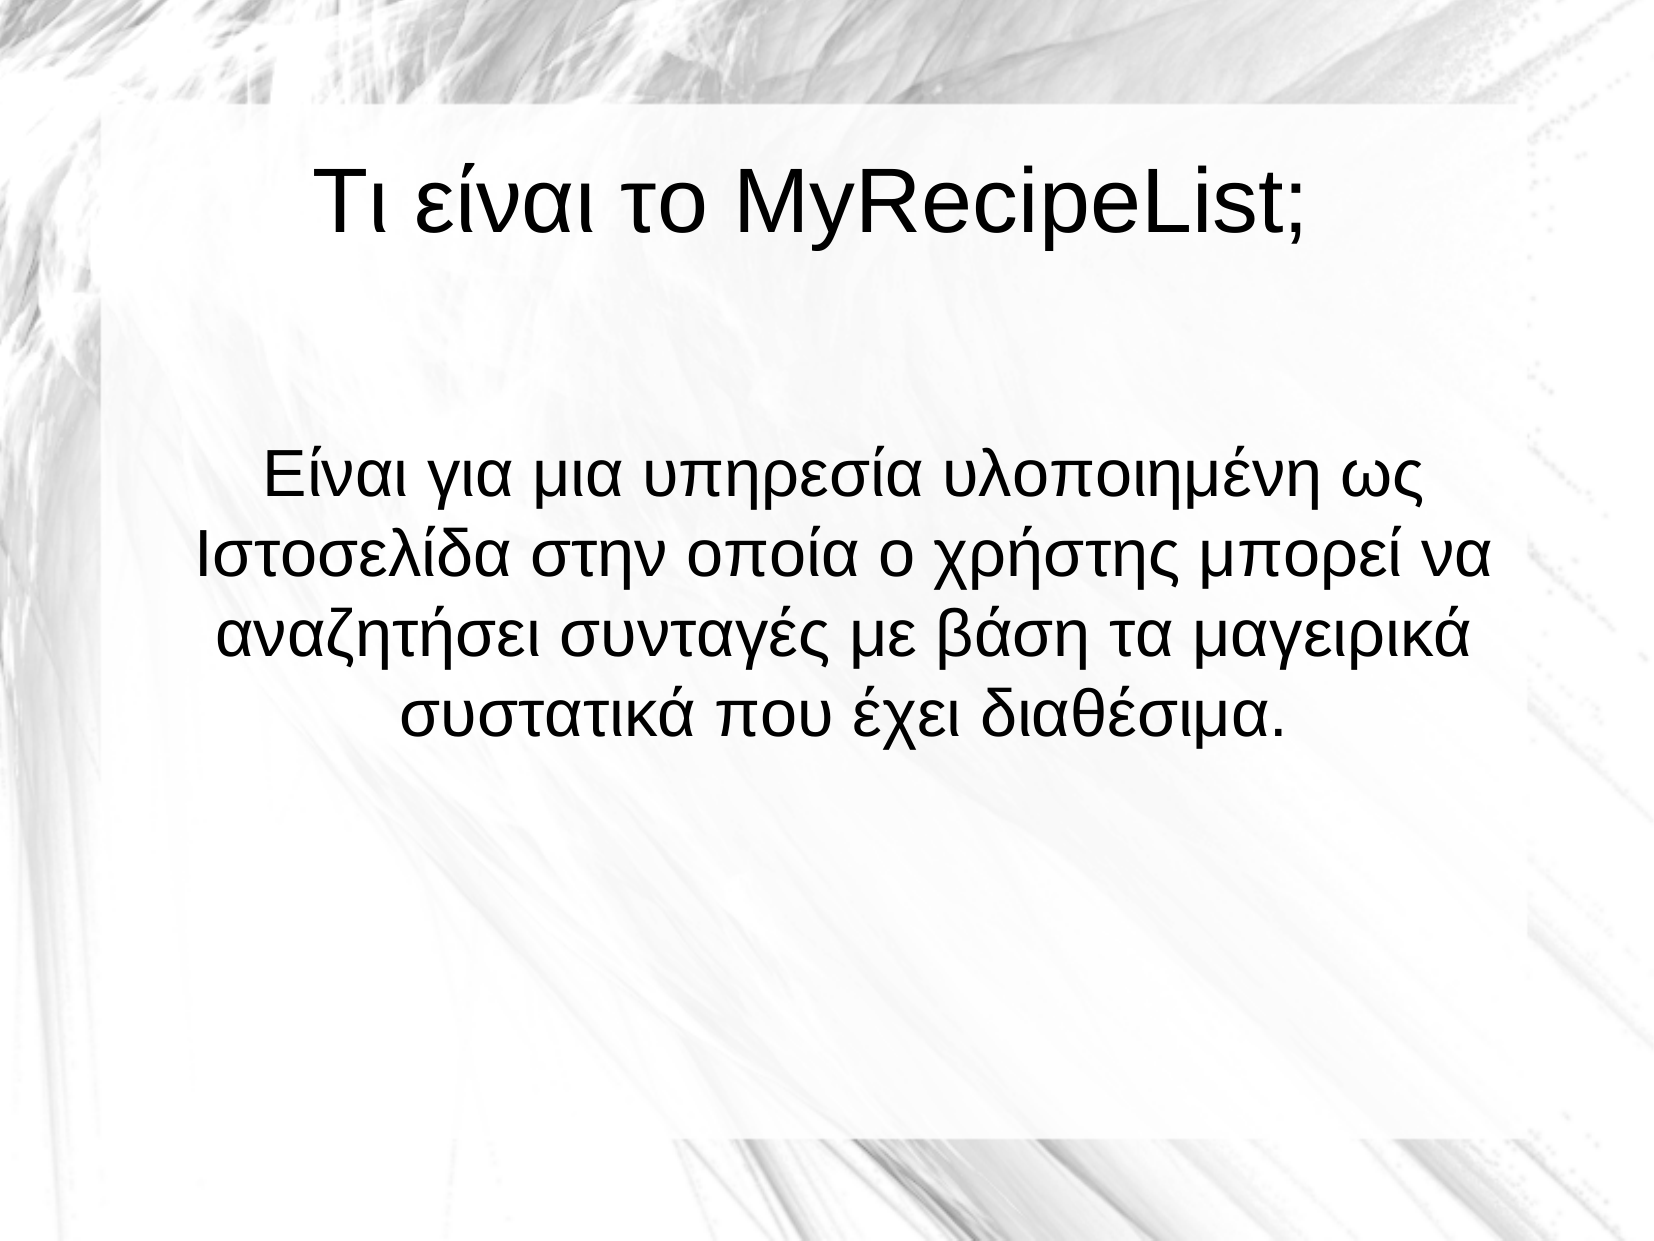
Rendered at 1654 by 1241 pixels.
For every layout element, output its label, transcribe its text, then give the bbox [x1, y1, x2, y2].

title Τι είναι το MyRecipeList; [118, 112, 1506, 281]
list Είναι για μια υπηρεσία υλοποιημένη ως Ιστοσελίδα στην οποία ο χρήστης μπορεί να αναζητήσει συνταγές με βάση τα μαγειρικά συστατικά που έχει διαθέσιμα. [118, 319, 1571, 945]
